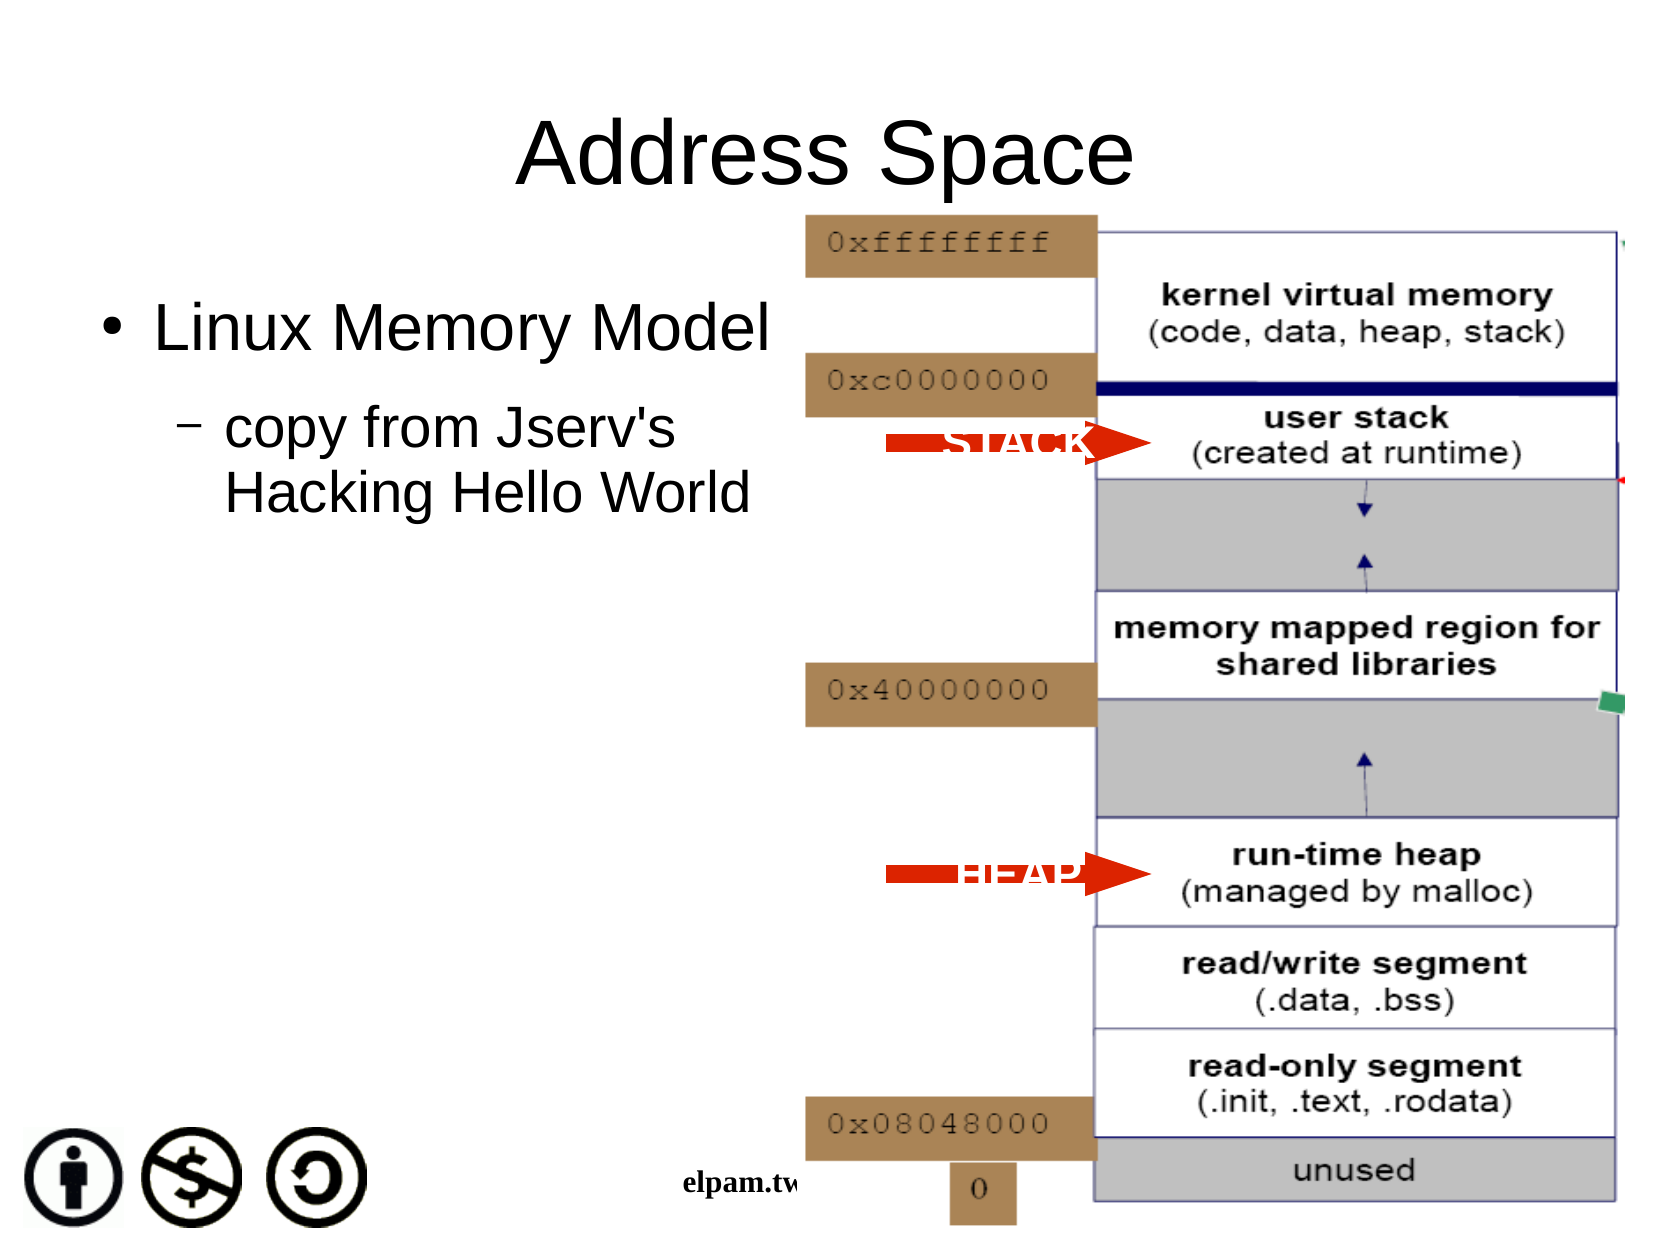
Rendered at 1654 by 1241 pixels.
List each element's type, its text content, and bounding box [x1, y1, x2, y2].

picture [141, 1127, 242, 1228]
picture [266, 1127, 367, 1228]
picture [797, 206, 1625, 1241]
title Address Space [82, 56, 1571, 250]
list Linux Memory Model copy from Jserv's Hacking Hello World [82, 290, 797, 1094]
picture [23, 1127, 124, 1228]
